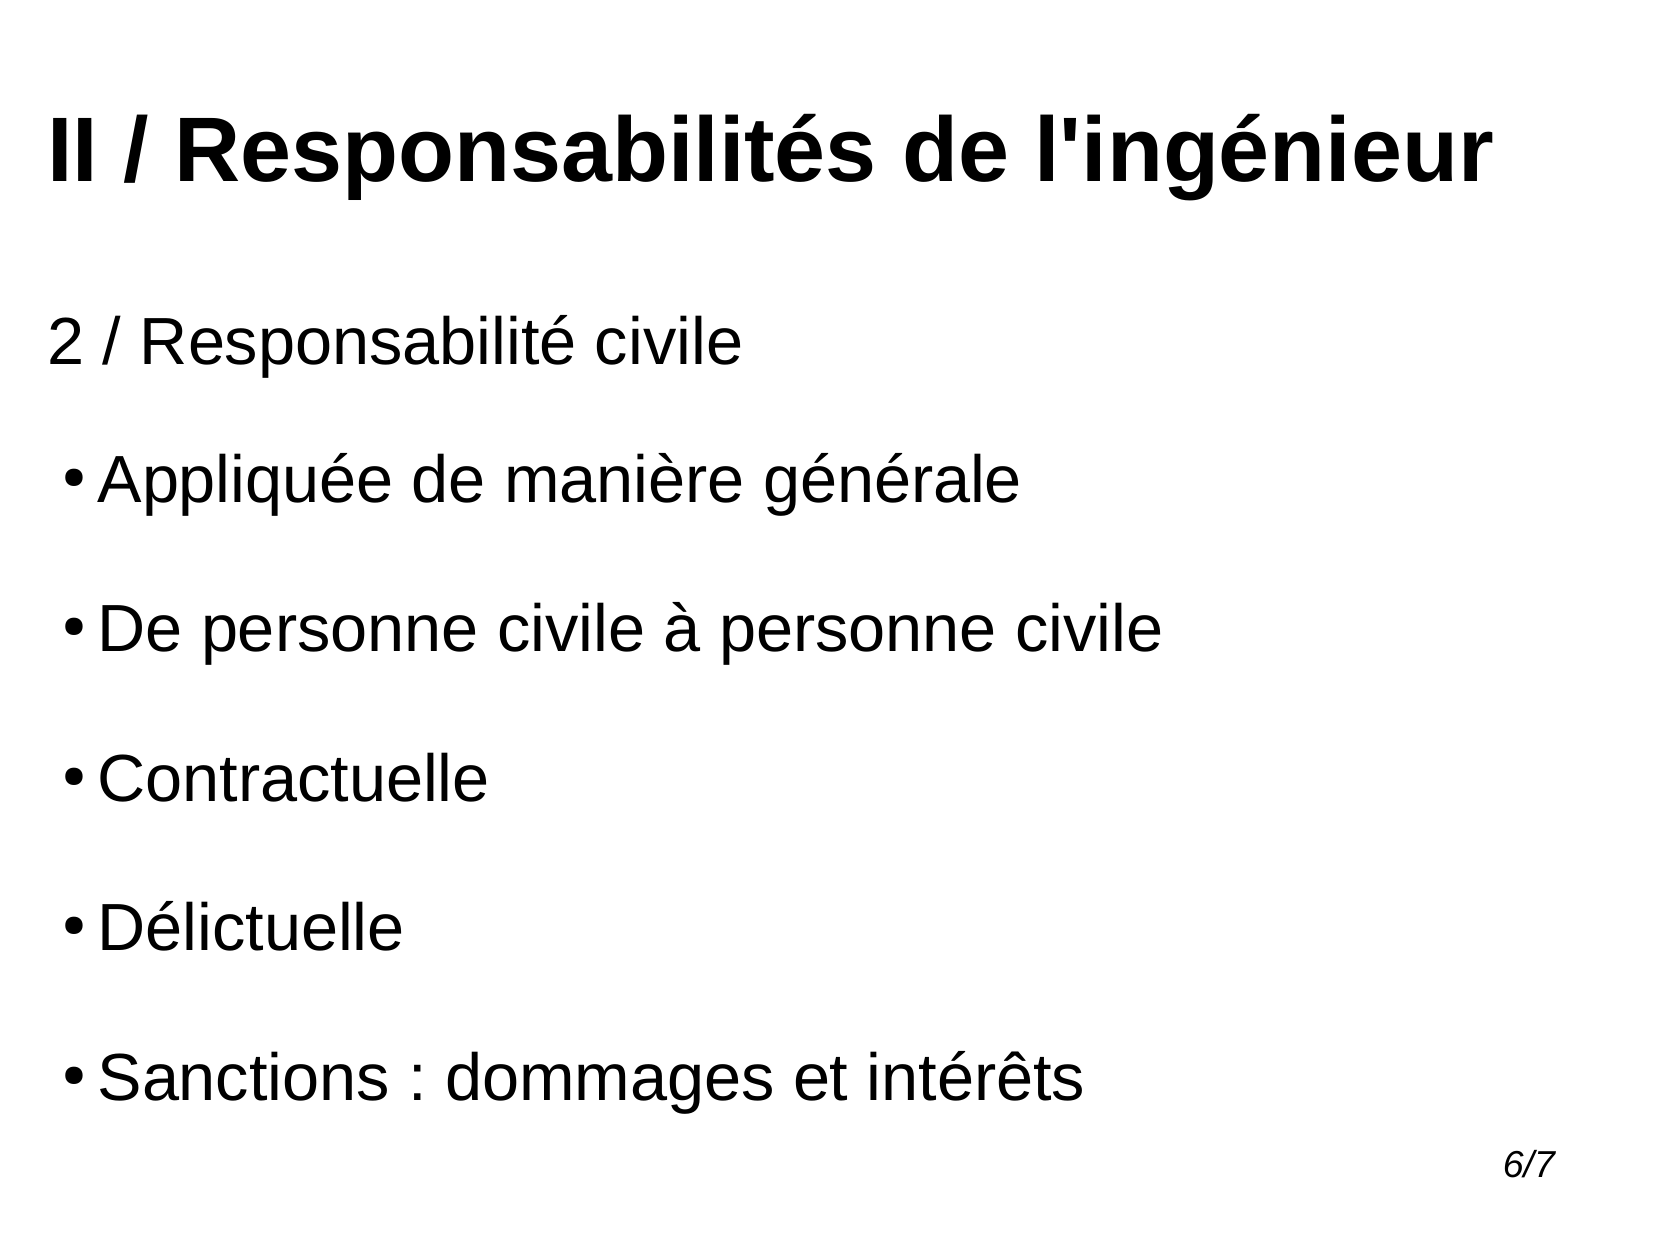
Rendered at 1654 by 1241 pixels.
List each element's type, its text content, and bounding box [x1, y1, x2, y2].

title II / Responsabilités de l'ingénieur 2 / Responsabilité civile [47, 70, 1536, 434]
text_box Appliquée de manière générale De personne civile à personne civile Contractuelle Délictuelle Sanctions : dommages et intérêts [47, 434, 1548, 1122]
text_box 6/7 [1488, 1136, 1570, 1193]
